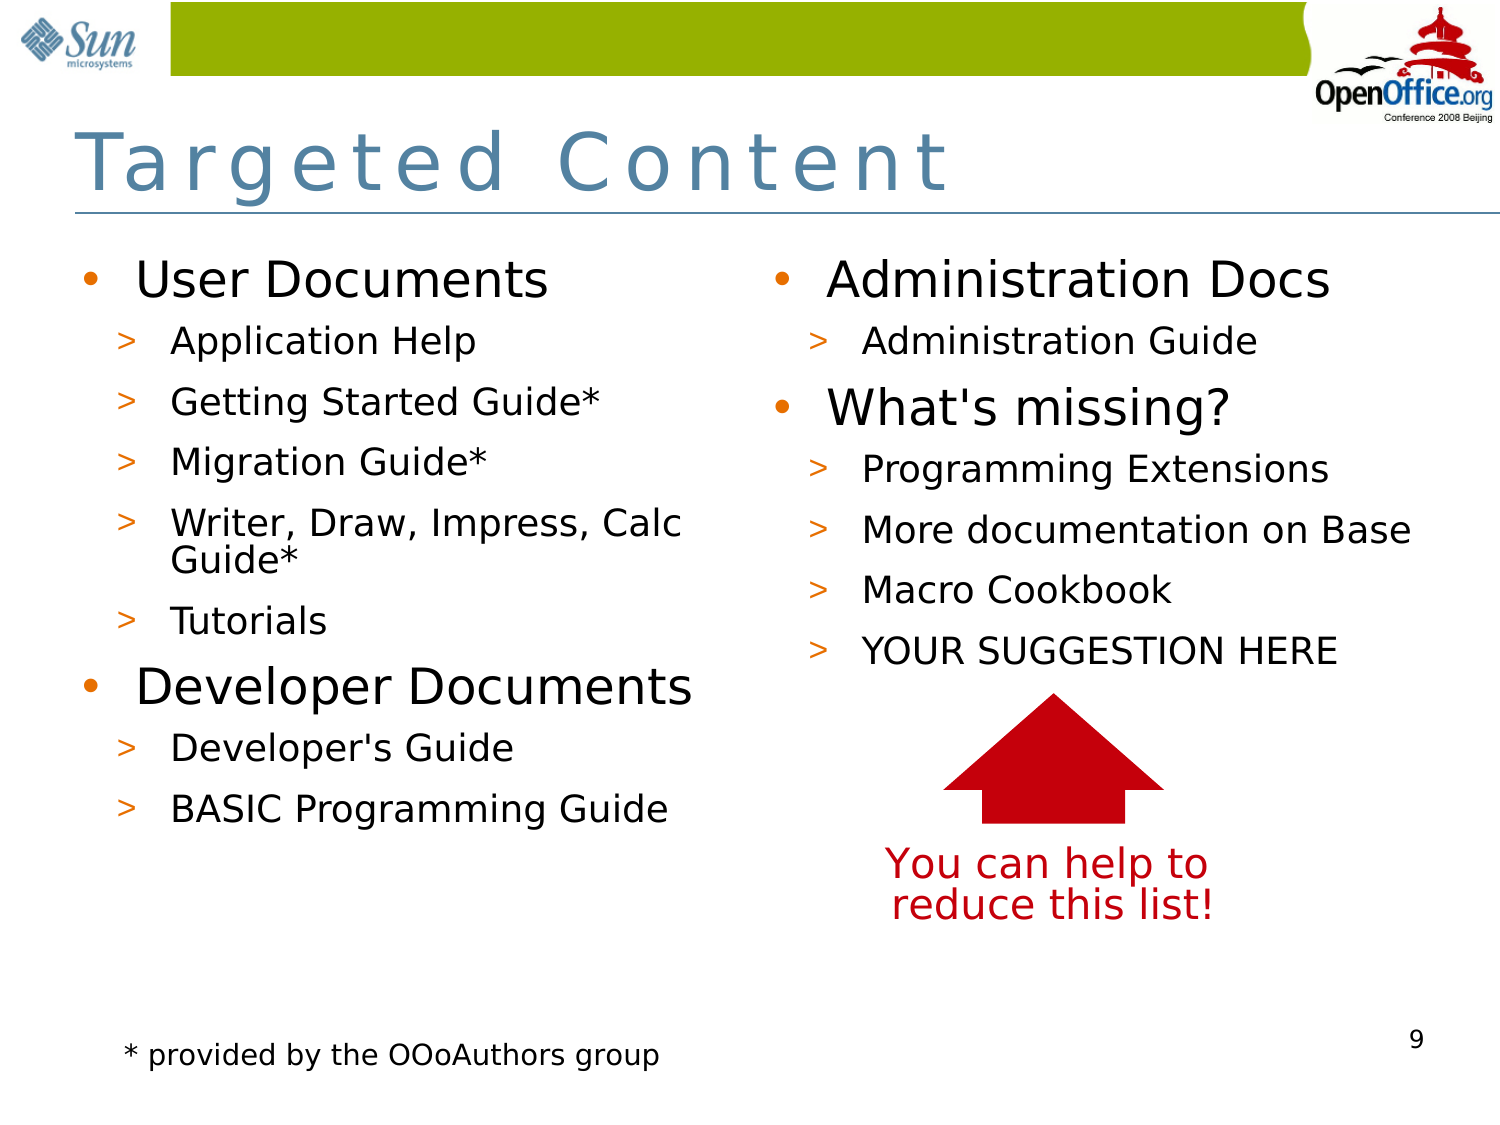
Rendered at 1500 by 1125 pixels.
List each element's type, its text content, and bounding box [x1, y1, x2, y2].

text_box You can help to reduce this list! [943, 693, 1165, 824]
list Administration Docs Administration Guide What's missing? Programming Extensions More documentation on Base Macro Cookbook YOUR SUGGESTION HERE [756, 258, 1415, 890]
list User Documents Application Help Getting Started Guide* Migration Guide* Writer, Draw, Impress, Calc Guide* Tutorials Developer Documents Developer's Guide BASIC Programming Guide [64, 258, 724, 911]
title Targeted Content [75, 116, 1437, 210]
text_box * provided by the OOoAuthors group [124, 1042, 662, 1077]
picture [156, 2, 1500, 124]
